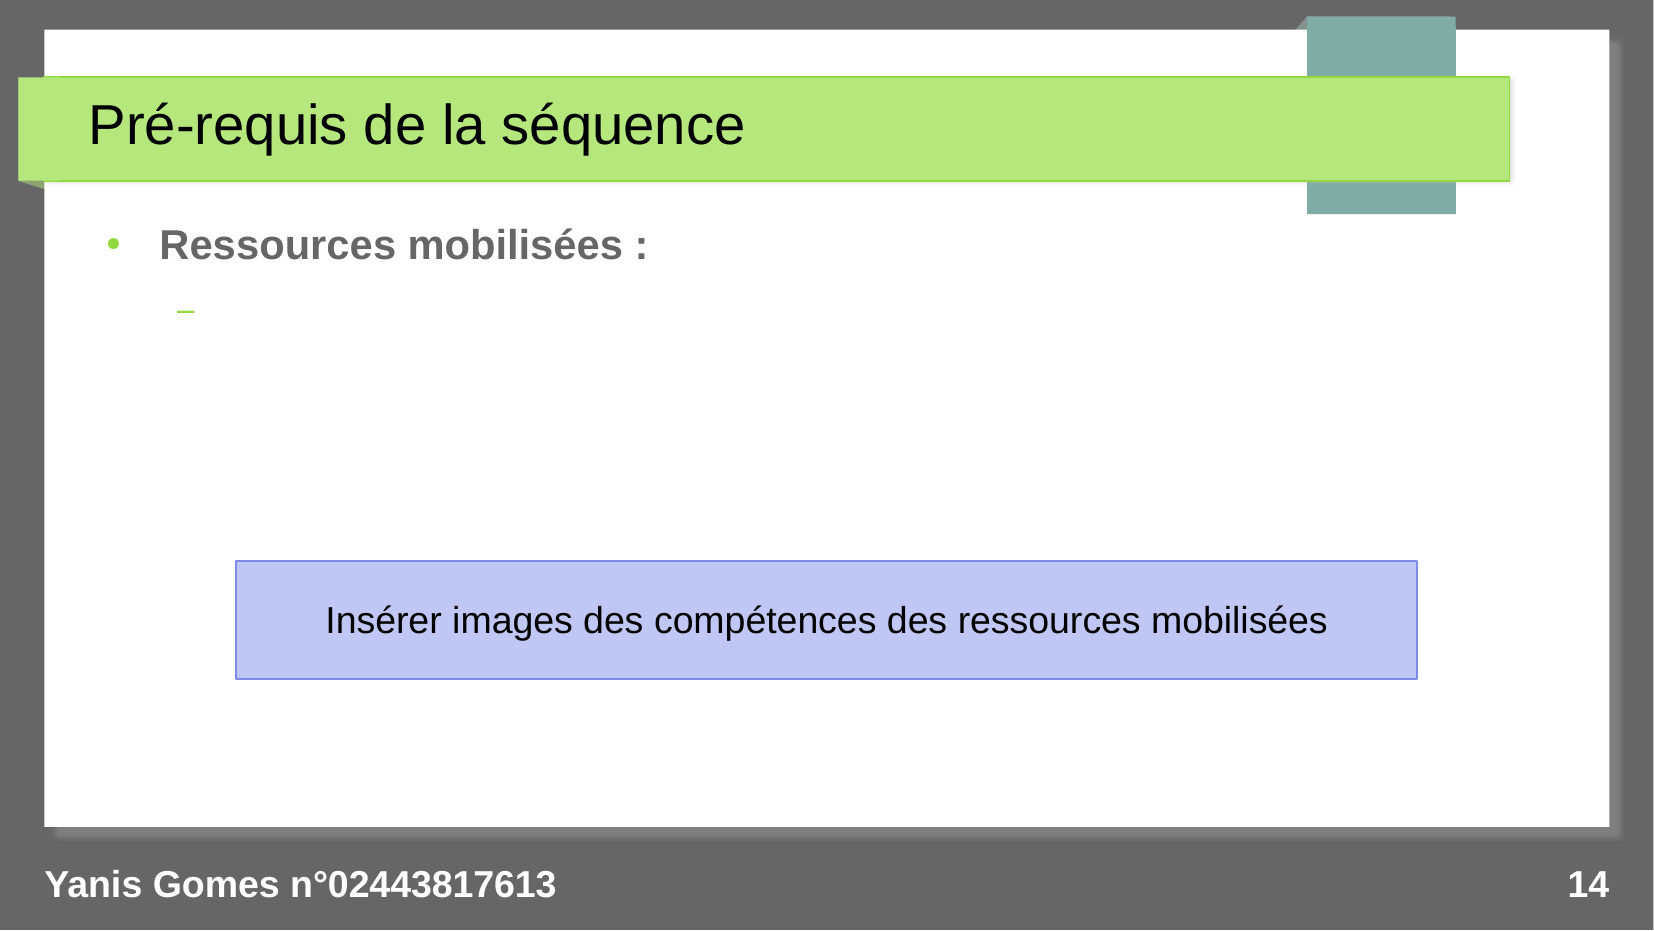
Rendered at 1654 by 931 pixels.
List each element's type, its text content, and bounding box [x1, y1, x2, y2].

text_box Insérer images des compétences des ressources mobilisées [236, 561, 1418, 680]
text_box Yanis Gomes n°02443817613 [29, 856, 680, 916]
text_box 29 [974, 856, 1625, 916]
list Ressources mobilisées : [88, 221, 1565, 504]
title Pré-requis de la séquence [88, 73, 1506, 178]
